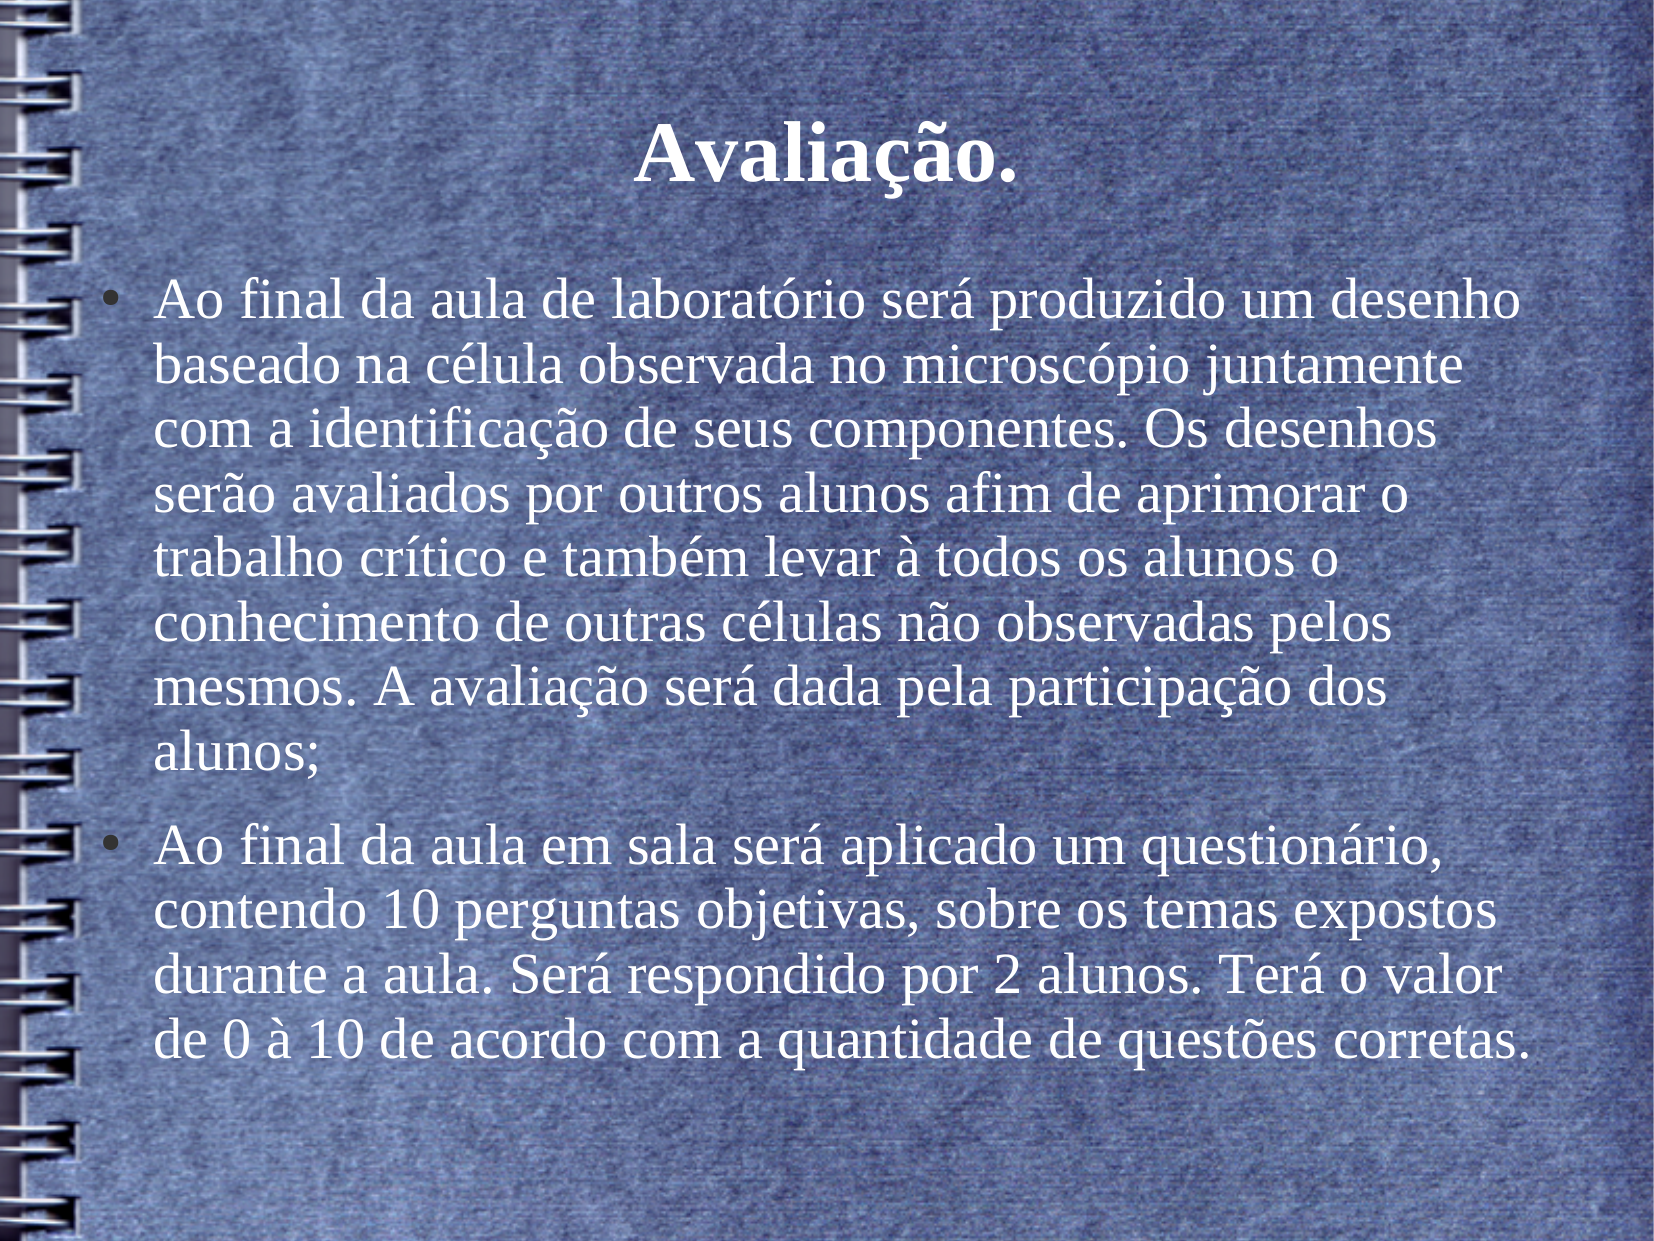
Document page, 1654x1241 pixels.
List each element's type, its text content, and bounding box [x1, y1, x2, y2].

picture [0, 0, 1654, 1241]
list Ao final da aula de laboratório será produzido um desenho baseado na célula observada no microscópio juntamente com a identificação de seus componentes. Os desenhos serão avaliados por outros alunos afim de aprimorar o trabalho crítico e também levar à todos os alunos o conhecimento de outras células não observadas pelos mesmos. A avaliação será dada pela participação dos alunos; Ao final da aula em sala será aplicado um questionário, contendo 10 perguntas objetivas, sobre os temas expostos durante a aula. Será respondido por 2 alunos. Terá o valor de 0 à 10 de acordo com a quantidade de questões corretas. [82, 266, 1571, 1086]
title Avaliação. [82, 49, 1571, 257]
